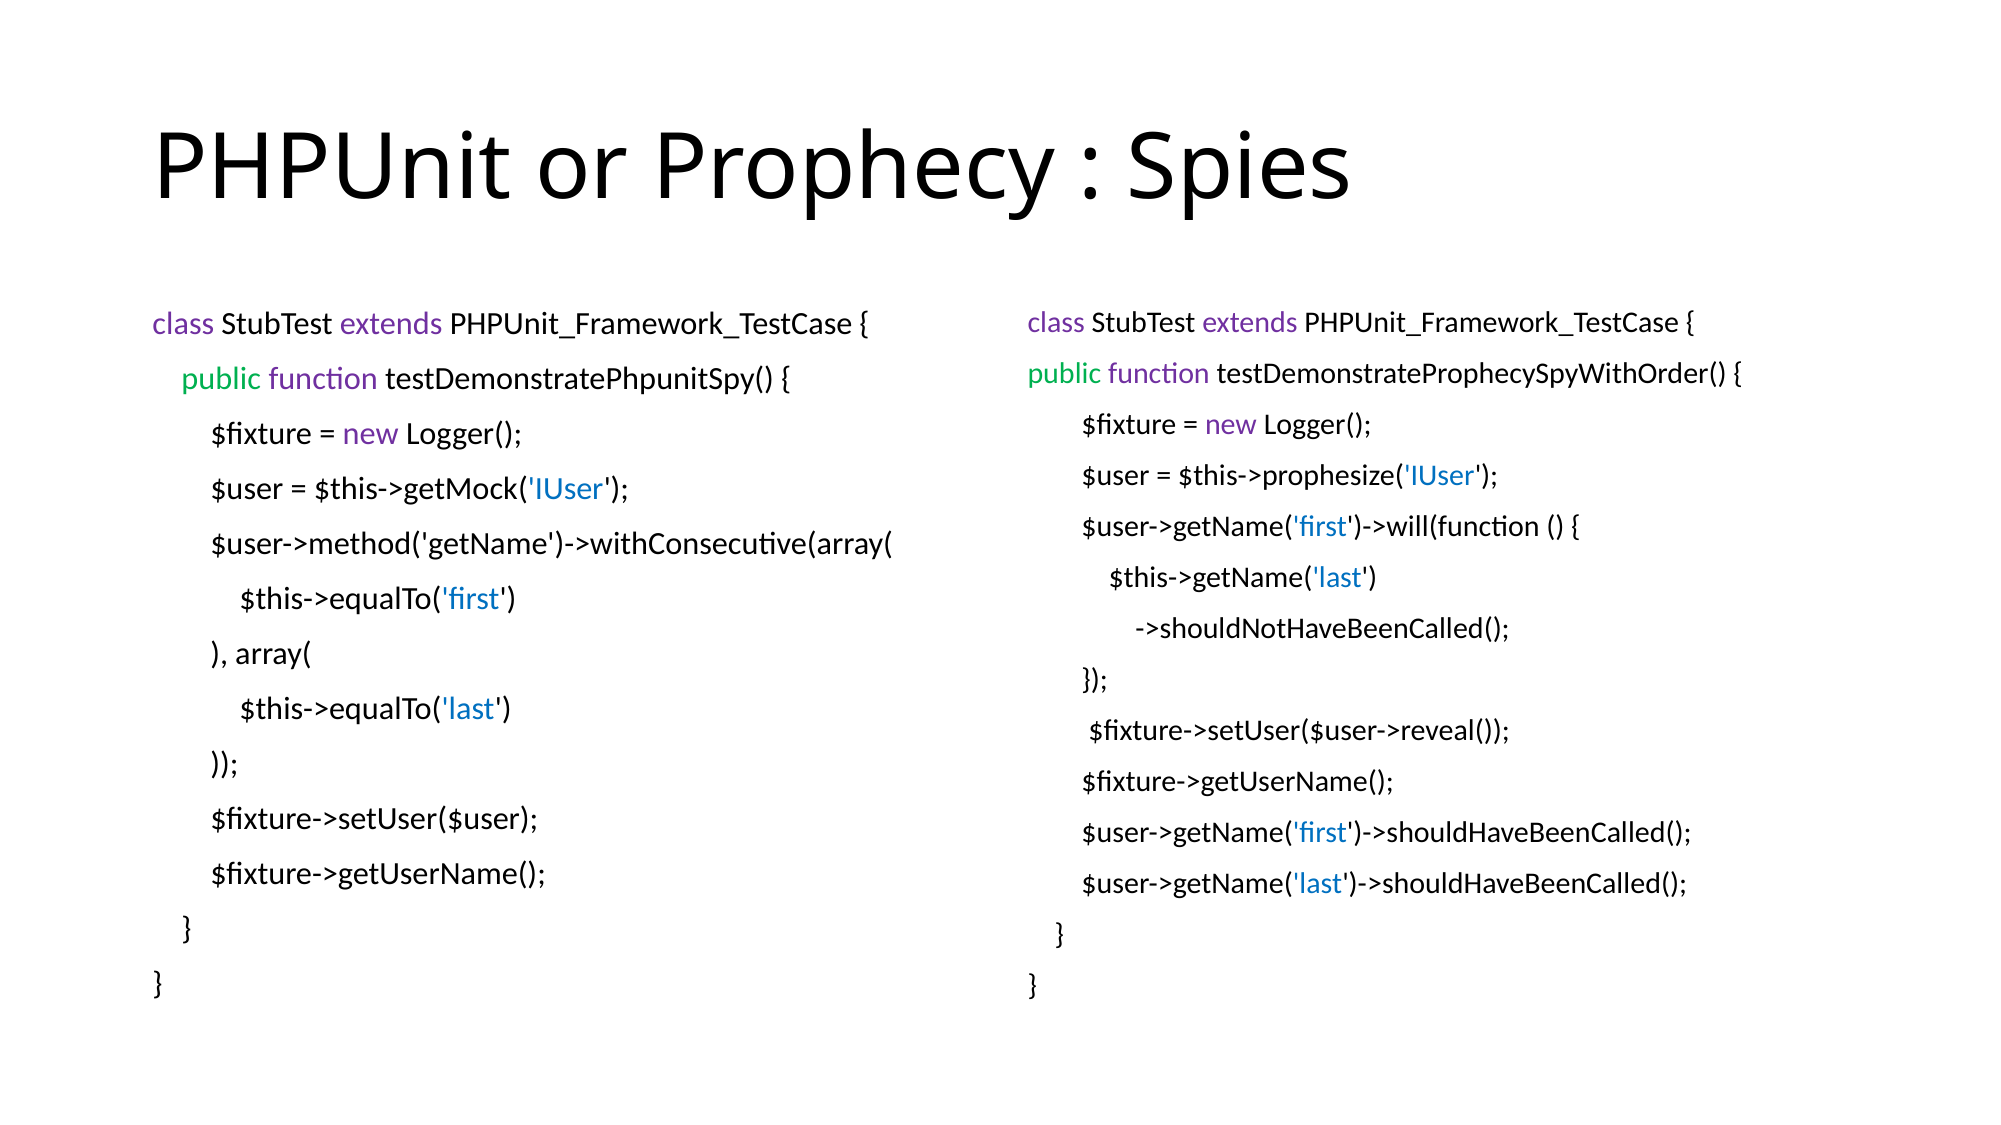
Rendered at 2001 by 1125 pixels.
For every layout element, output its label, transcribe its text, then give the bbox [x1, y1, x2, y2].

title PHPUnit or Prophecy : Spies [137, 59, 1863, 278]
list class StubTest extends PHPUnit_Framework_TestCase { public function testDemonstratePhpunitSpy() { $fixture = new Logger(); $user = $this->getMock('IUser'); $user->method('getName')->withConsecutive(array( $this->equalTo('first') ), array( $this->equalTo('last') )); $fixture->setUser($user); $fixture->getUserName(); } } [137, 299, 988, 1014]
list class StubTest extends PHPUnit_Framework_TestCase { public function testDemonstrateProphecySpyWithOrder() { $fixture = new Logger(); $user = $this->prophesize('IUser'); $user->getName('first')->will(function () { $this->getName('last') ->shouldNotHaveBeenCalled(); }); $fixture->setUser($user->reveal()); $fixture->getUserName(); $user->getName('first')->shouldHaveBeenCalled(); $user->getName('last')->shouldHaveBeenCalled(); } } [1012, 299, 1863, 1014]
